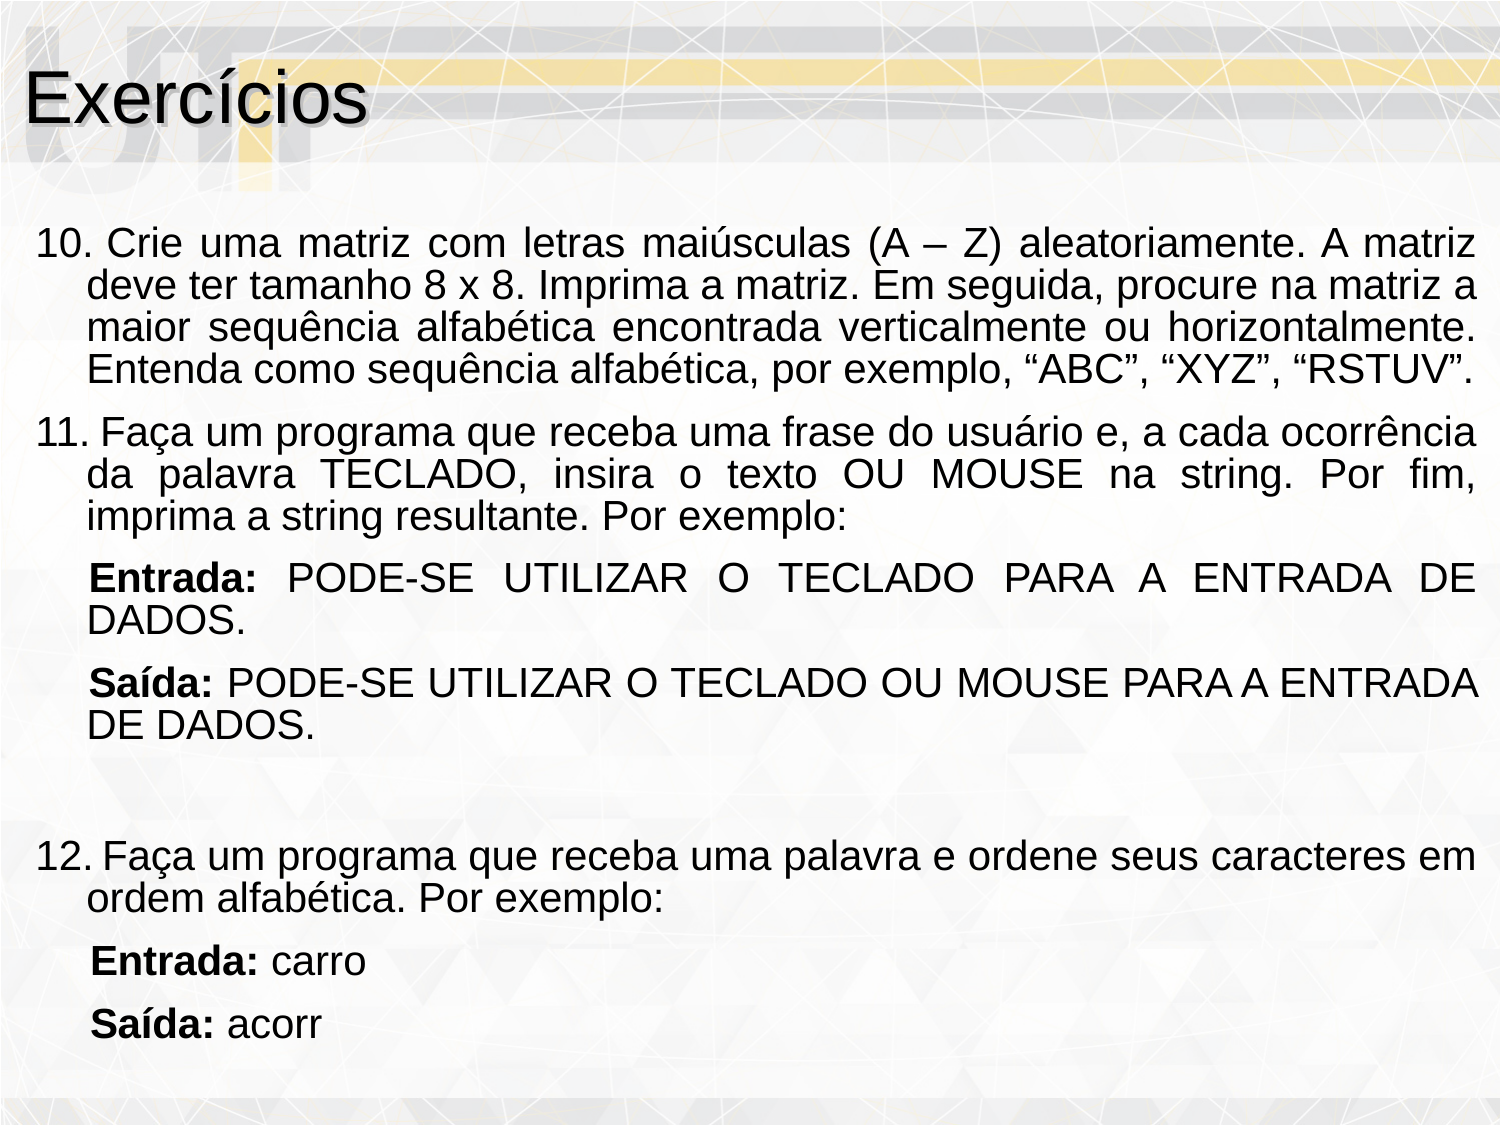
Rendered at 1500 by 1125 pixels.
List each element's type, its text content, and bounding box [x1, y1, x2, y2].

list Crie uma matriz com letras maiúsculas (A – Z) aleatoriamente. A matriz deve ter tamanho 8 x 8. Imprima a matriz. Em seguida, procure na matriz a maior sequência alfabética encontrada verticalmente ou horizontalmente. Entenda como sequência alfabética, por exemplo, “ABC”, “XYZ”, “RSTUV”. Faça um programa que receba uma frase do usuário e, a cada ocorrência da palavra TECLADO, insira o texto OU MOUSE na string. Por fim, imprima a string resultante. Por exemplo: Entrada: PODE-SE UTILIZAR O TECLADO PARA A ENTRADA DE DADOS. Saída: PODE-SE UTILIZAR O TECLADO OU MOUSE PARA A ENTRADA DE DADOS. Faça um programa que receba uma palavra e ordene seus caracteres em ordem alfabética. Por exemplo: Entrada: carro Saída: acorr [35, 224, 1477, 1087]
title Exercícios [23, 18, 1489, 178]
